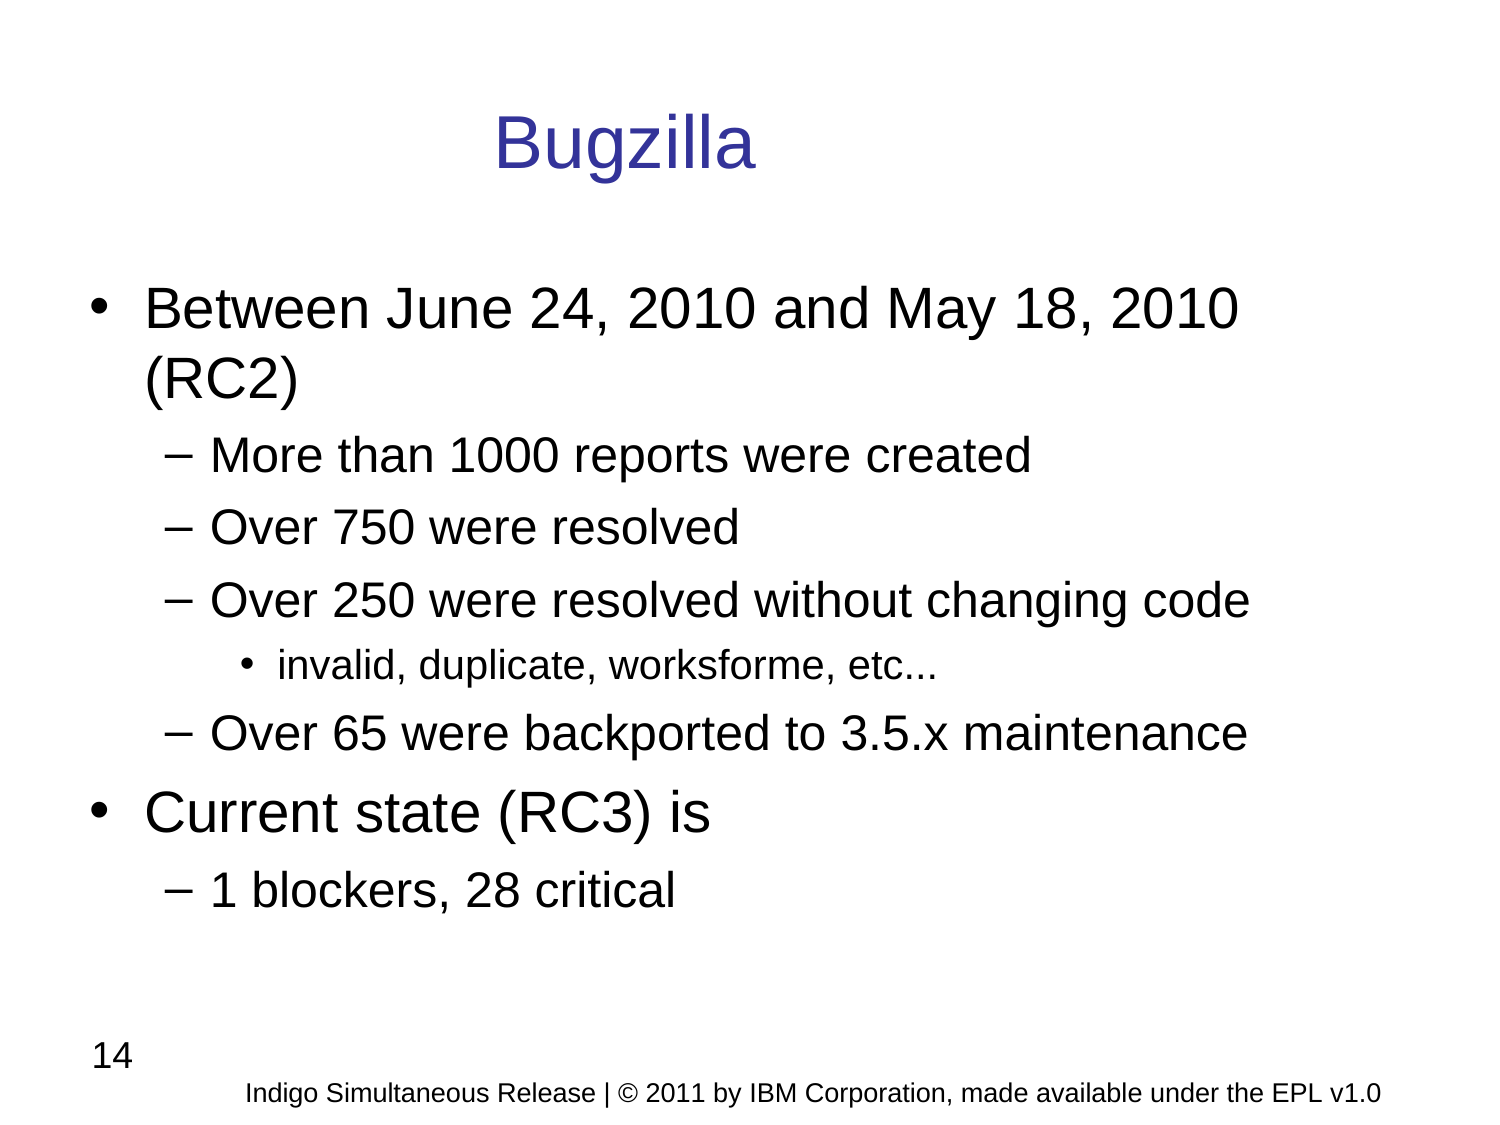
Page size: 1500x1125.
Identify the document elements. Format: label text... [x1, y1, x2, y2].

title Bugzilla [74, 45, 1176, 233]
list Between June 24, 2010 and May 18, 2010 (RC2) More than 1000 reports were created Over 750 were resolved Over 250 were resolved without changing code invalid, duplicate, worksforme, etc... Over 65 were backported to 3.5.x maintenance Current state (RC3) is 1 blockers, 28 critical [75, 262, 1426, 1005]
